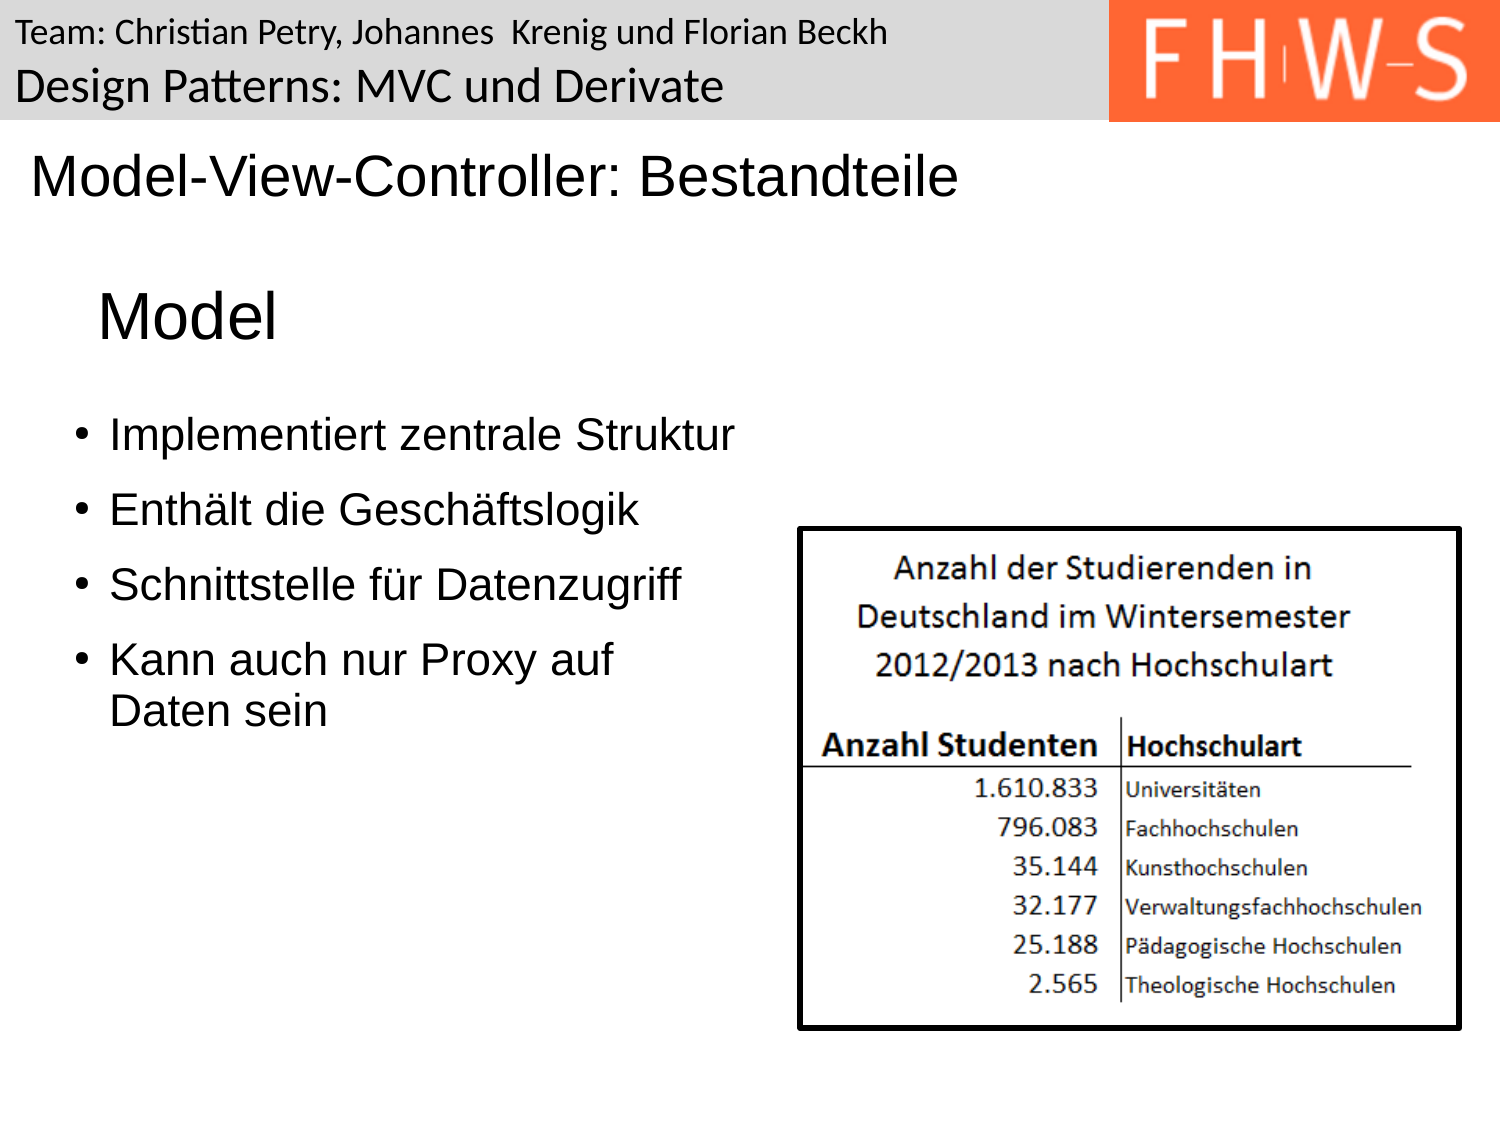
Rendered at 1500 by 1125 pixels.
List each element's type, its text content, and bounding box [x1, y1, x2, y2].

picture [1109, 0, 1500, 122]
picture [803, 531, 1457, 1026]
text_box Model [82, 271, 544, 362]
text_box Implementiert zentrale Struktur Enthält die Geschäftslogik Schnittstelle für Datenzugriff Kann auch nur Proxy auf Daten sein [59, 401, 756, 743]
text_box Model-View-Controller: Bestandteile [16, 141, 1034, 206]
